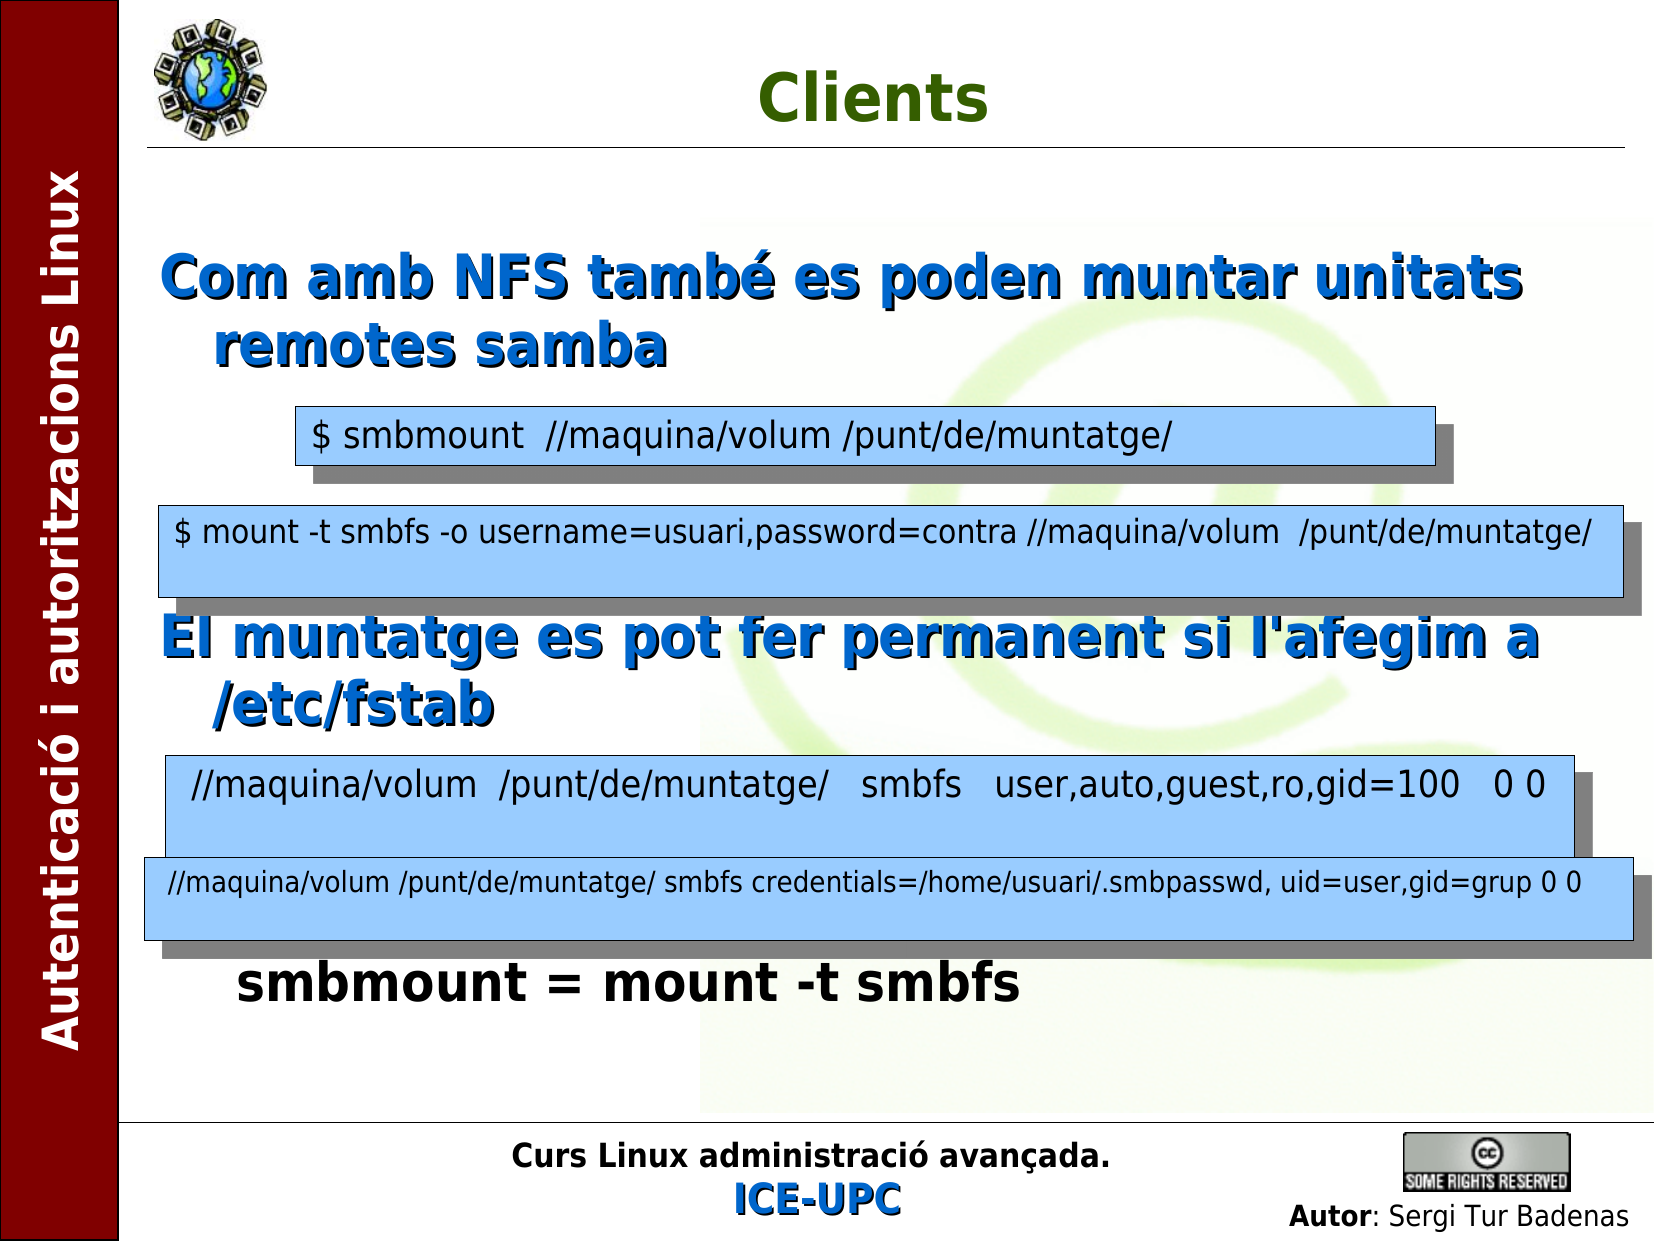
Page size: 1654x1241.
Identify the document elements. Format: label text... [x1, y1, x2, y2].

picture [700, 217, 1654, 1113]
text_box //maquina/volum /punt/de/muntatge/ smbfs credentials=/home/usuari/.smbpasswd, uid=user,gid=grup 0 0 [144, 857, 1634, 941]
picture [1403, 1132, 1571, 1192]
list Com amb NFS també es poden muntar unitats remotes samba El muntatge es pot fer permanent si l'afegim a /etc/fstab smbmount = mount -t smbfs [141, 242, 1630, 1078]
text_box $ smbmount //maquina/volum /punt/de/muntatge/ [295, 406, 1436, 466]
text_box //maquina/volum /punt/de/muntatge/ smbfs user,auto,guest,ro,gid=100 0 0 [165, 755, 1575, 857]
picture [154, 19, 268, 56]
text_box $ mount -t smbfs -o username=usuari,password=contra //maquina/volum /punt/de/muntatge/ [158, 505, 1624, 598]
title Clients [129, 56, 1619, 141]
